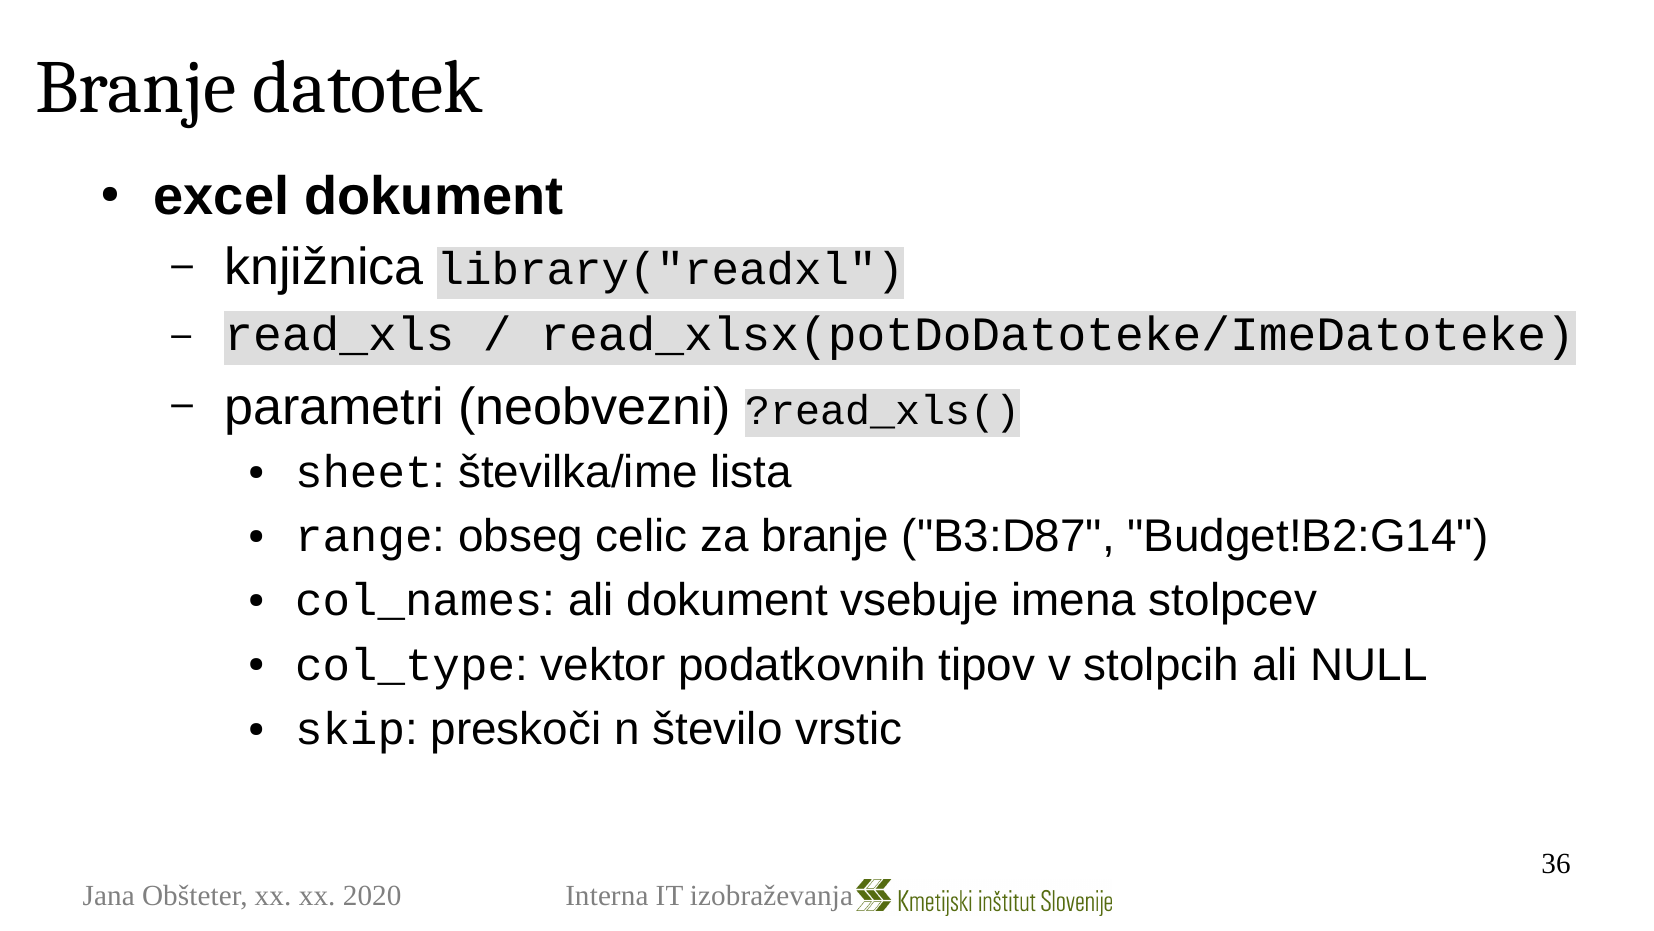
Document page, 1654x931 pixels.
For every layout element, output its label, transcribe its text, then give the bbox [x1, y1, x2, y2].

picture [856, 879, 1112, 916]
list excel dokument knjižnica library("readxl") read_xls / read_xlsx(potDoDatoteke/ImeDatoteke) parametri (neobvezni) ?read_xls() sheet: številka/ime lista range: obseg celic za branje ("B3:D87", "Budget!B2:G14") col_names: ali dokument vsebuje imena stolpcev col_type: vektor podatkovnih tipov v stolpcih ali NULL skip: preskoči n število vrstic [82, 165, 1630, 839]
title Branje datotek [35, 21, 1524, 154]
